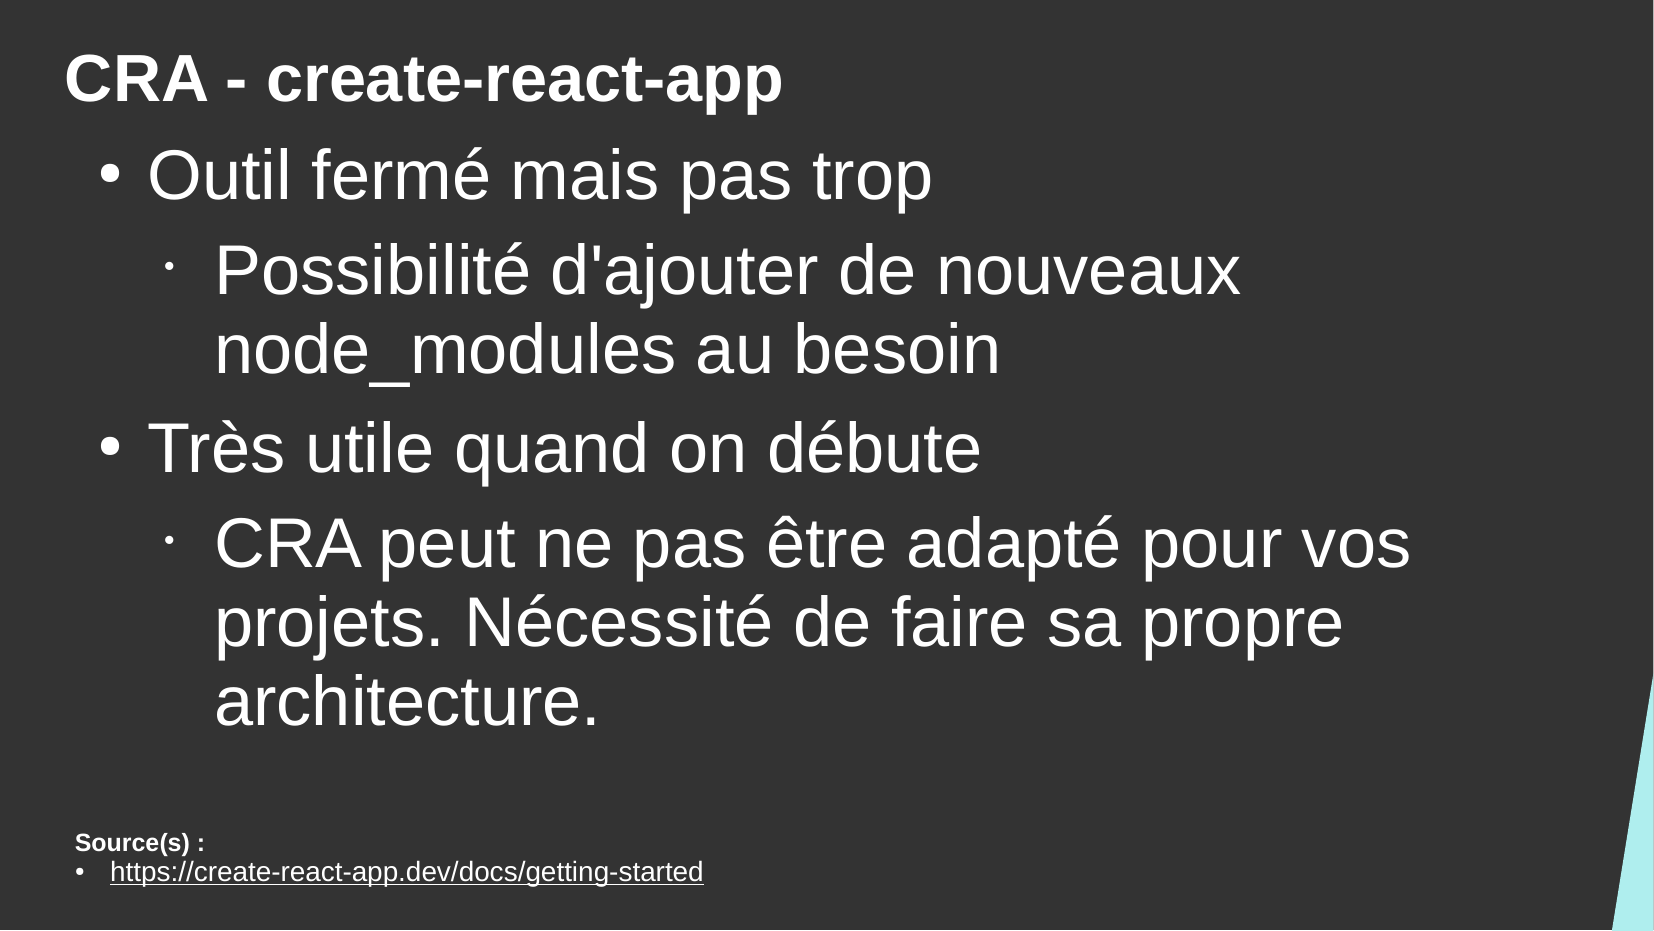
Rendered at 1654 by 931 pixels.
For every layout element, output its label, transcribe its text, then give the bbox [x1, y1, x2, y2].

title CRA - create-react-app [64, 40, 1635, 119]
text_box [1611, 669, 1654, 931]
list Outil fermé mais pas trop Possibilité d'ajouter de nouveaux node_modules au besoin Très utile quand on débute CRA peut ne pas être adapté pour vos projets. Nécessité de faire sa propre architecture. [80, 135, 1620, 745]
text_box Source(s) : https://create-react-app.dev/docs/getting-started [60, 821, 898, 927]
